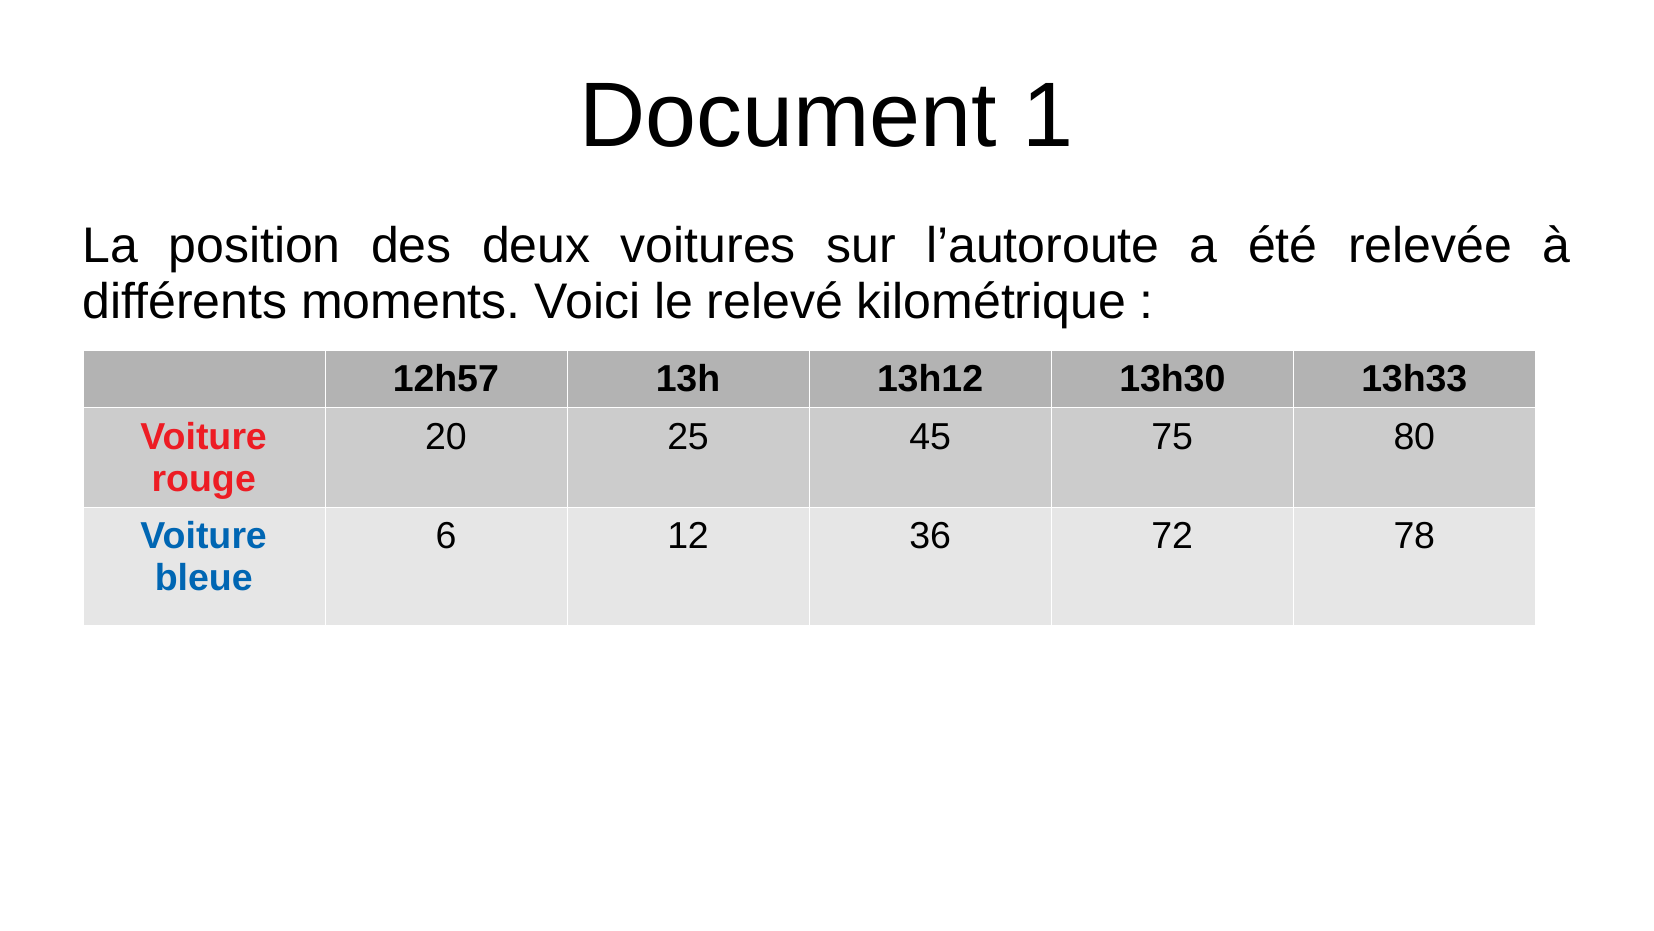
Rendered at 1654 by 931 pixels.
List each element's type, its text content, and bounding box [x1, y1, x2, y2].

table_cell 78 [1294, 508, 1535, 625]
table_cell 80 [1294, 408, 1535, 507]
table_cell 75 [1052, 408, 1293, 507]
list La position des deux voitures sur l’autoroute a été relevée à différents moments. Voici le relevé kilométrique : [82, 217, 1571, 758]
table_cell Voiture rouge [84, 408, 325, 507]
table_header [84, 351, 325, 407]
title Document 1 [82, 37, 1571, 193]
table_header 12h57 [326, 351, 567, 407]
table_cell 45 [810, 408, 1051, 507]
table_cell 36 [810, 508, 1051, 625]
table_header 13h30 [1052, 351, 1293, 407]
table_header 13h [568, 351, 809, 407]
table_cell Voiture bleue [84, 508, 325, 625]
table_header 13h12 [810, 351, 1051, 407]
table_header 13h33 [1294, 351, 1535, 407]
table_cell 20 [326, 408, 567, 507]
table_cell 12 [568, 508, 809, 625]
table_cell 25 [568, 408, 809, 507]
table_cell 6 [326, 508, 567, 625]
table_cell 72 [1052, 508, 1293, 625]
